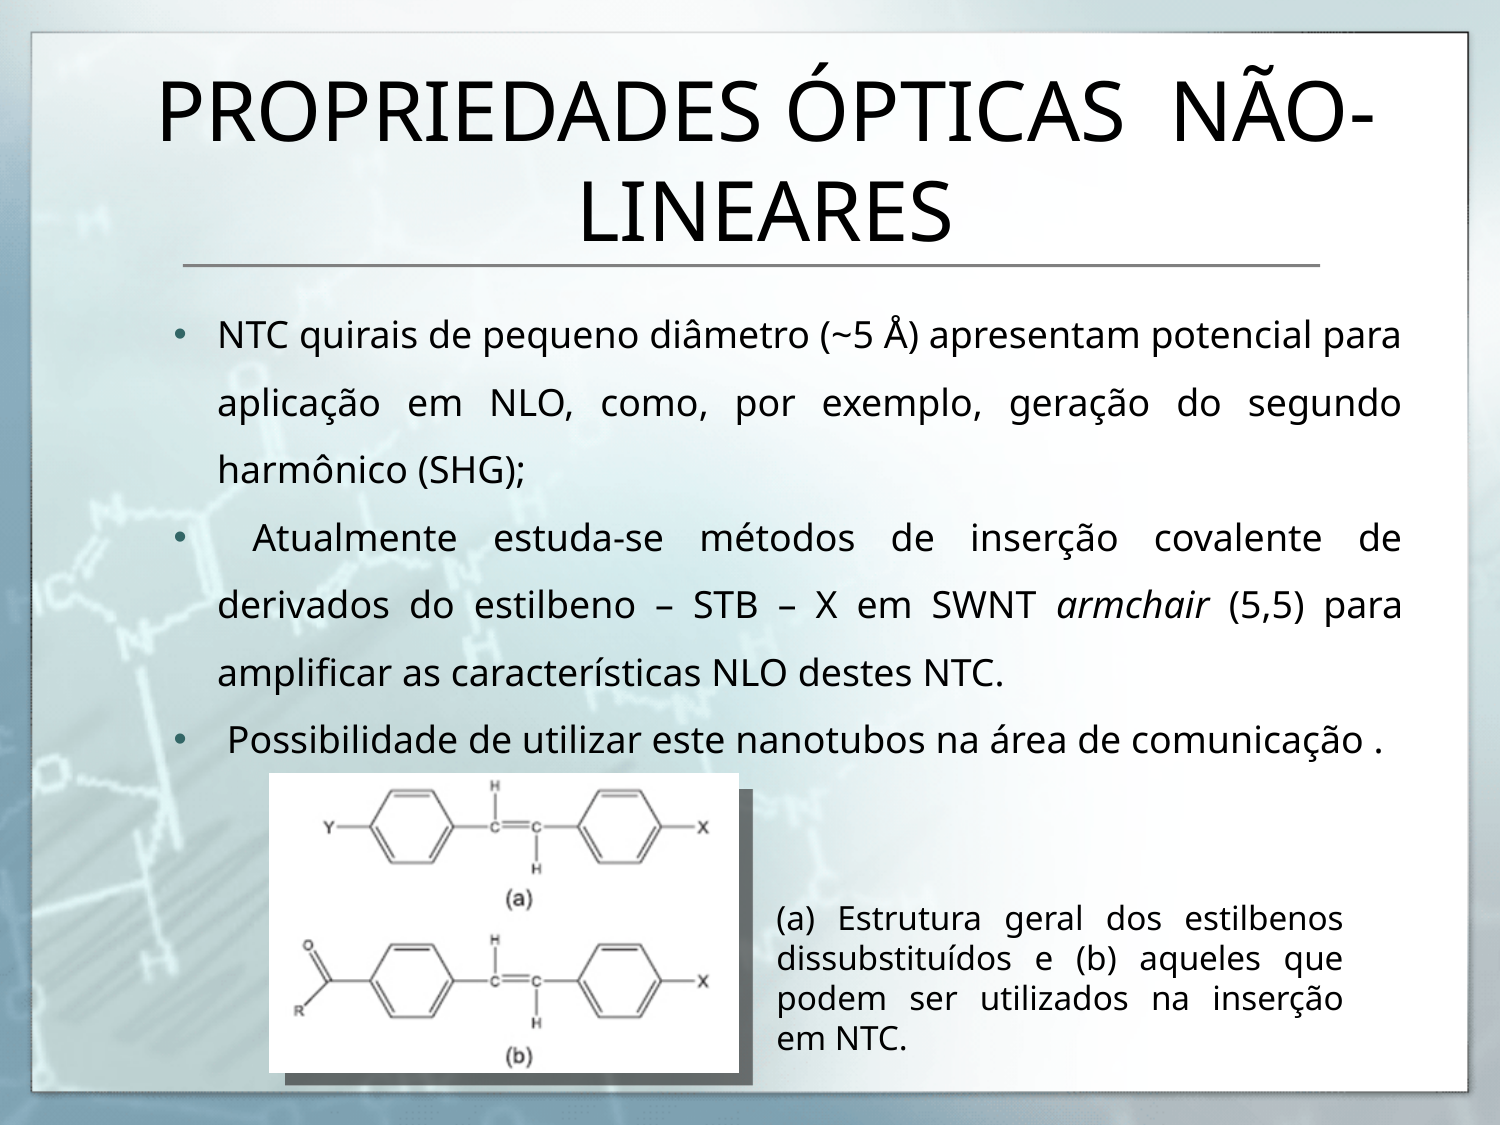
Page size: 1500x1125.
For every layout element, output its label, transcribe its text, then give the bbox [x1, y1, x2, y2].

picture [0, 0, 1500, 1125]
text_box (a) Estrutura geral dos estilbenos dissubstituídos e (b) aqueles que podem ser utilizados na inserção em NTC. [761, 889, 1360, 1065]
text_box NTC quirais de pequeno diâmetro (~5 Å) apresentam potencial para aplicação em NLO, como, por exemplo, geração do segundo harmônico (SHG); Atualmente estuda-se métodos de inserção covalente de derivados do estilbeno – STB – X em SWNT armchair (5,5) para amplificar as características NLO destes NTC. Possibilidade de utilizar este nanotubos na área de comunicação . [128, 281, 1418, 769]
text_box PROPRIEDADES ÓPTICAS NÃO- LINEARES [78, 58, 1454, 257]
